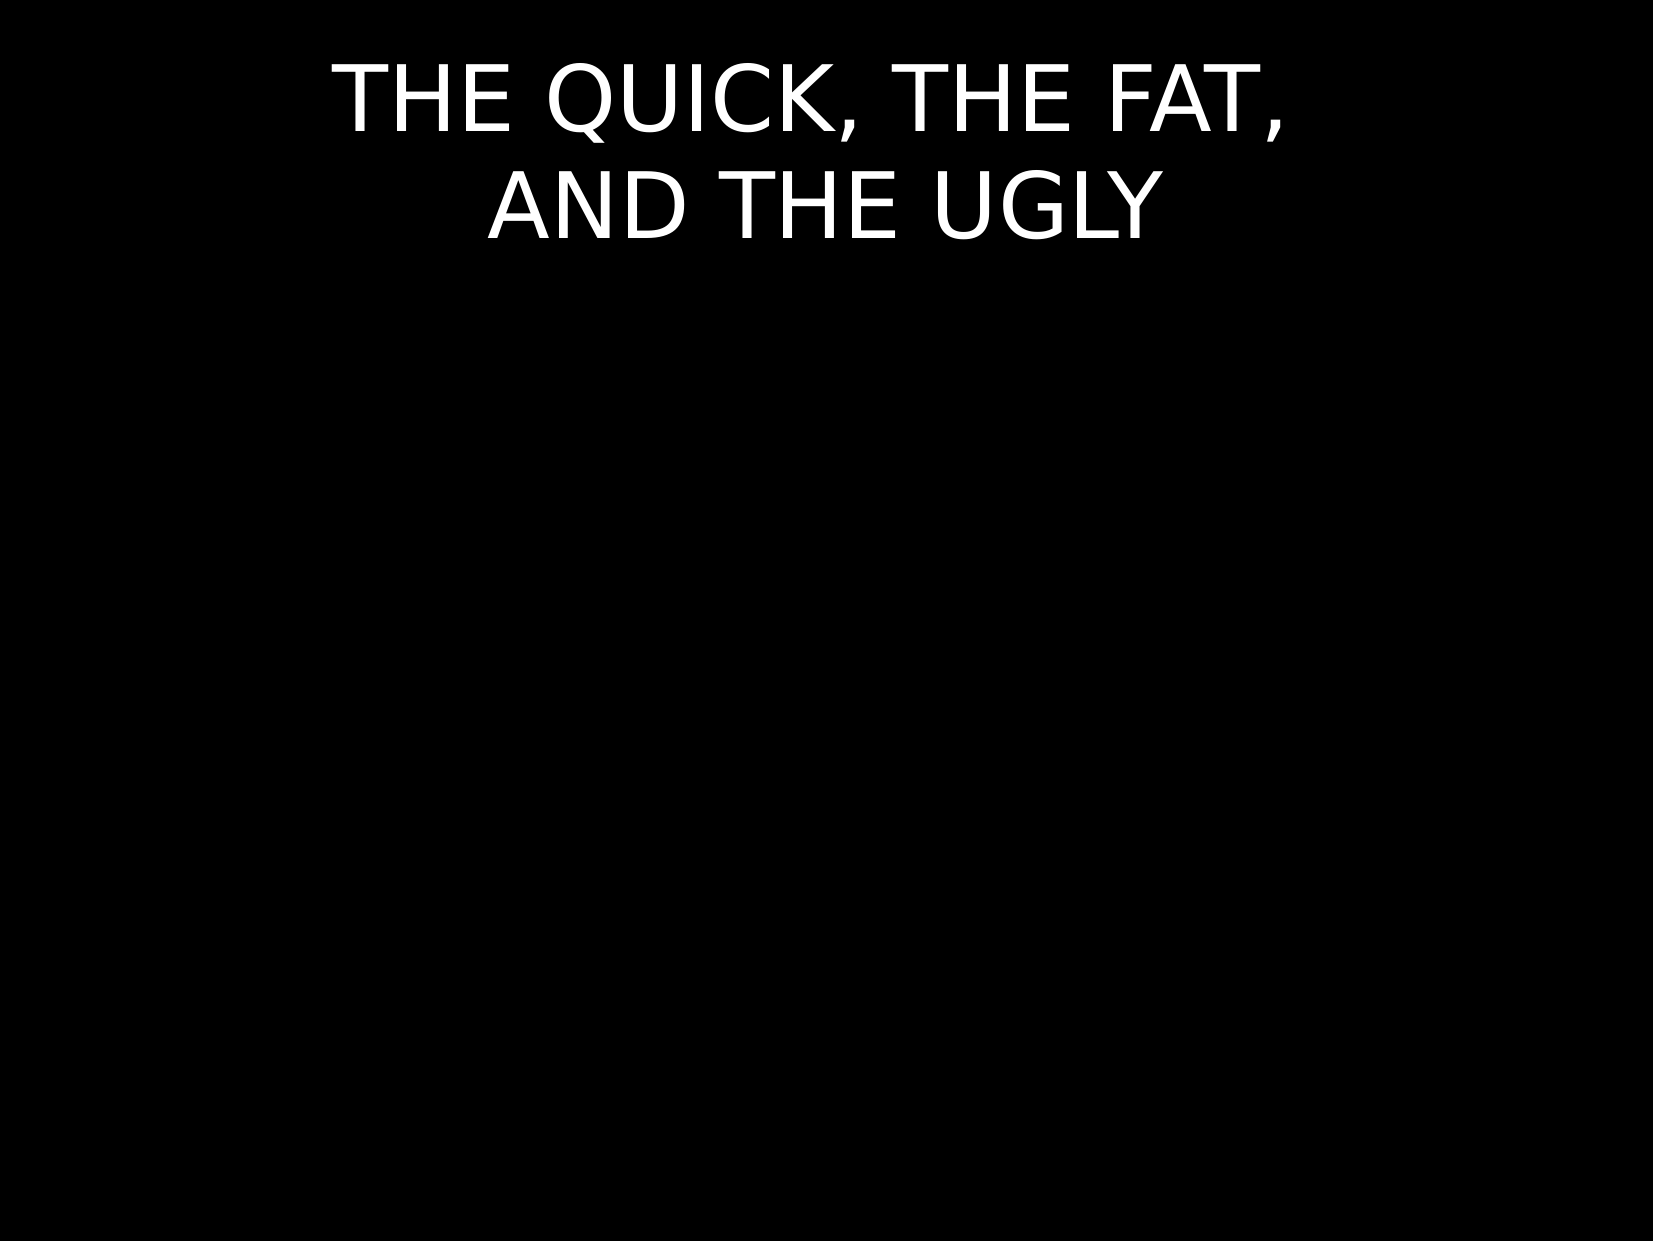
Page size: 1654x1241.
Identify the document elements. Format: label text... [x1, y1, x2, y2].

title THE QUICK, THE FAT, AND THE UGLY [82, 45, 1571, 261]
